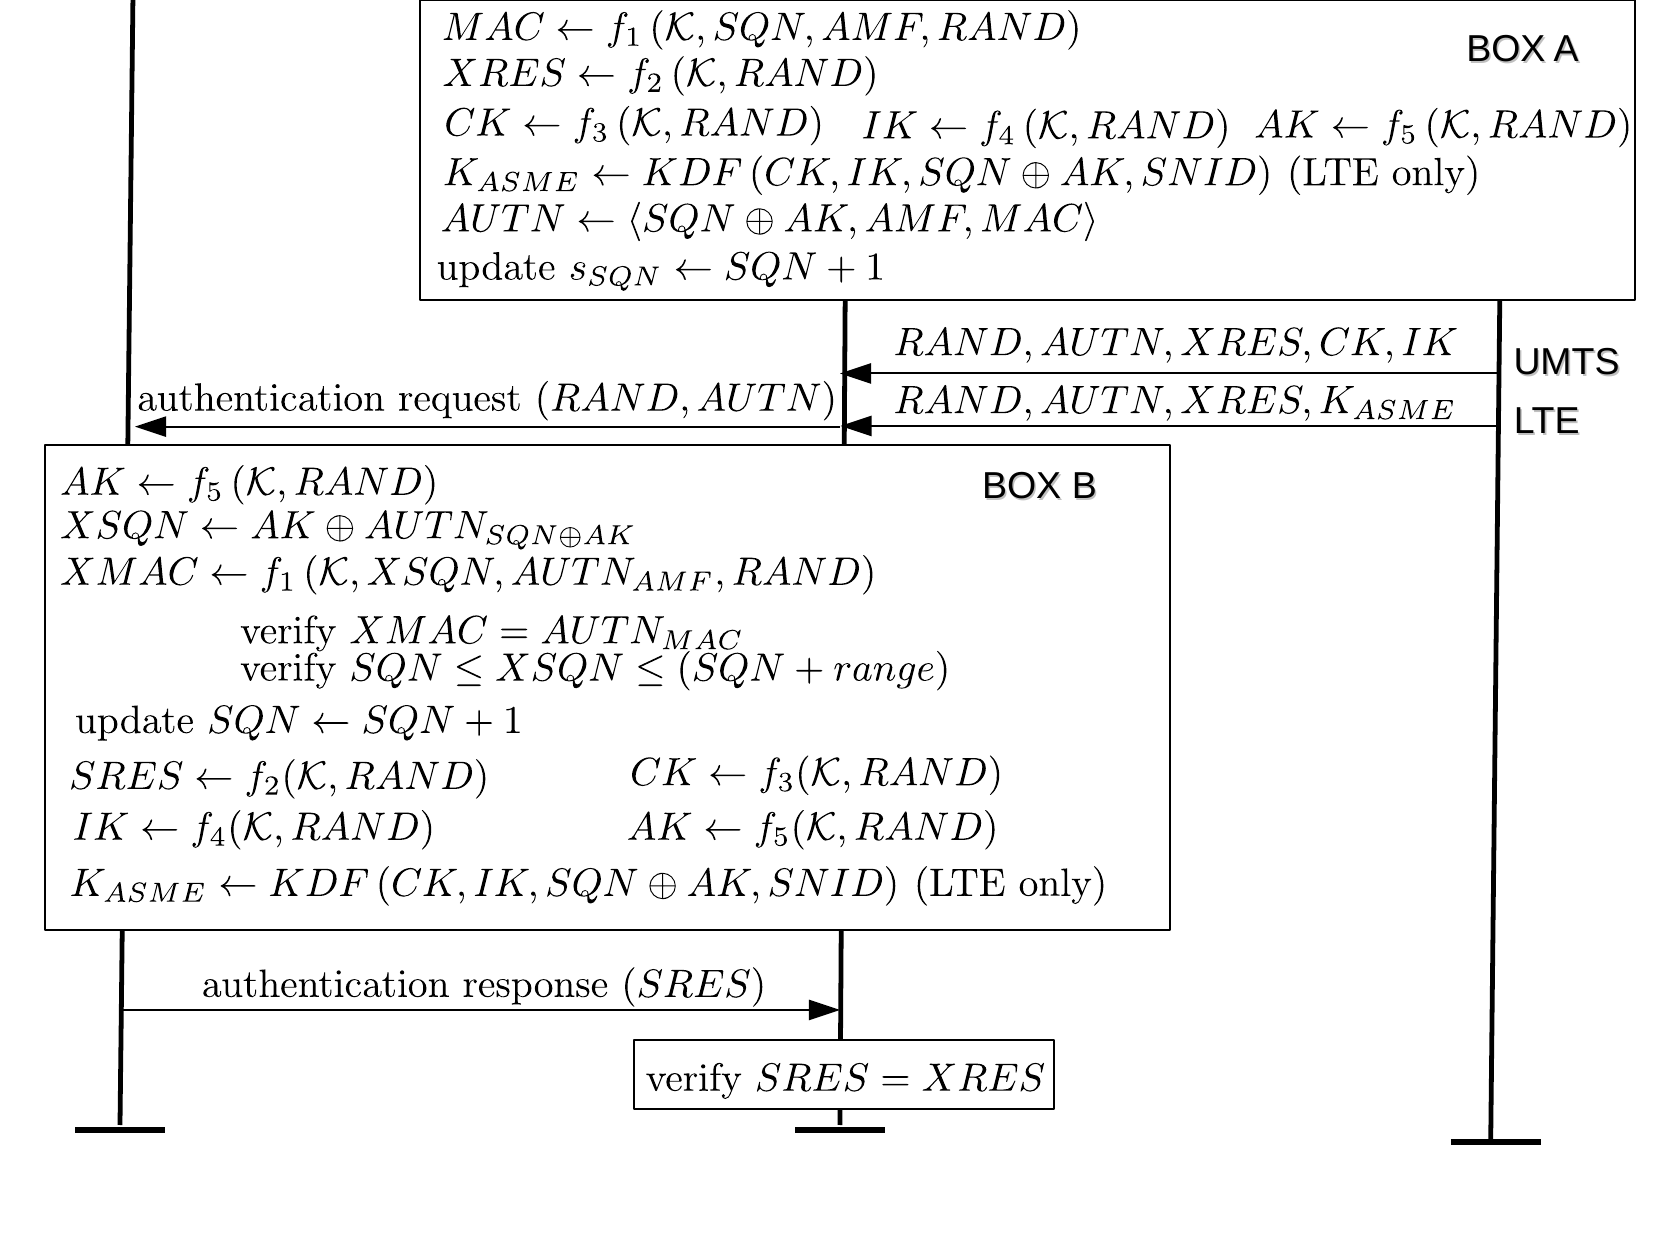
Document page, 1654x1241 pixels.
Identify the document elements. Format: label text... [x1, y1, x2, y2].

text_box LTE [1498, 392, 1642, 449]
text_box BOX A [1451, 19, 1623, 77]
text_box [137, 380, 837, 421]
text_box BOX B [967, 456, 1139, 514]
text_box [420, 0, 1636, 301]
text_box [893, 384, 1455, 421]
text_box [45, 444, 1171, 931]
text_box [893, 326, 1458, 363]
text_box UMTS [1498, 332, 1642, 390]
text_box [633, 1040, 1054, 1109]
text_box [201, 967, 767, 1007]
